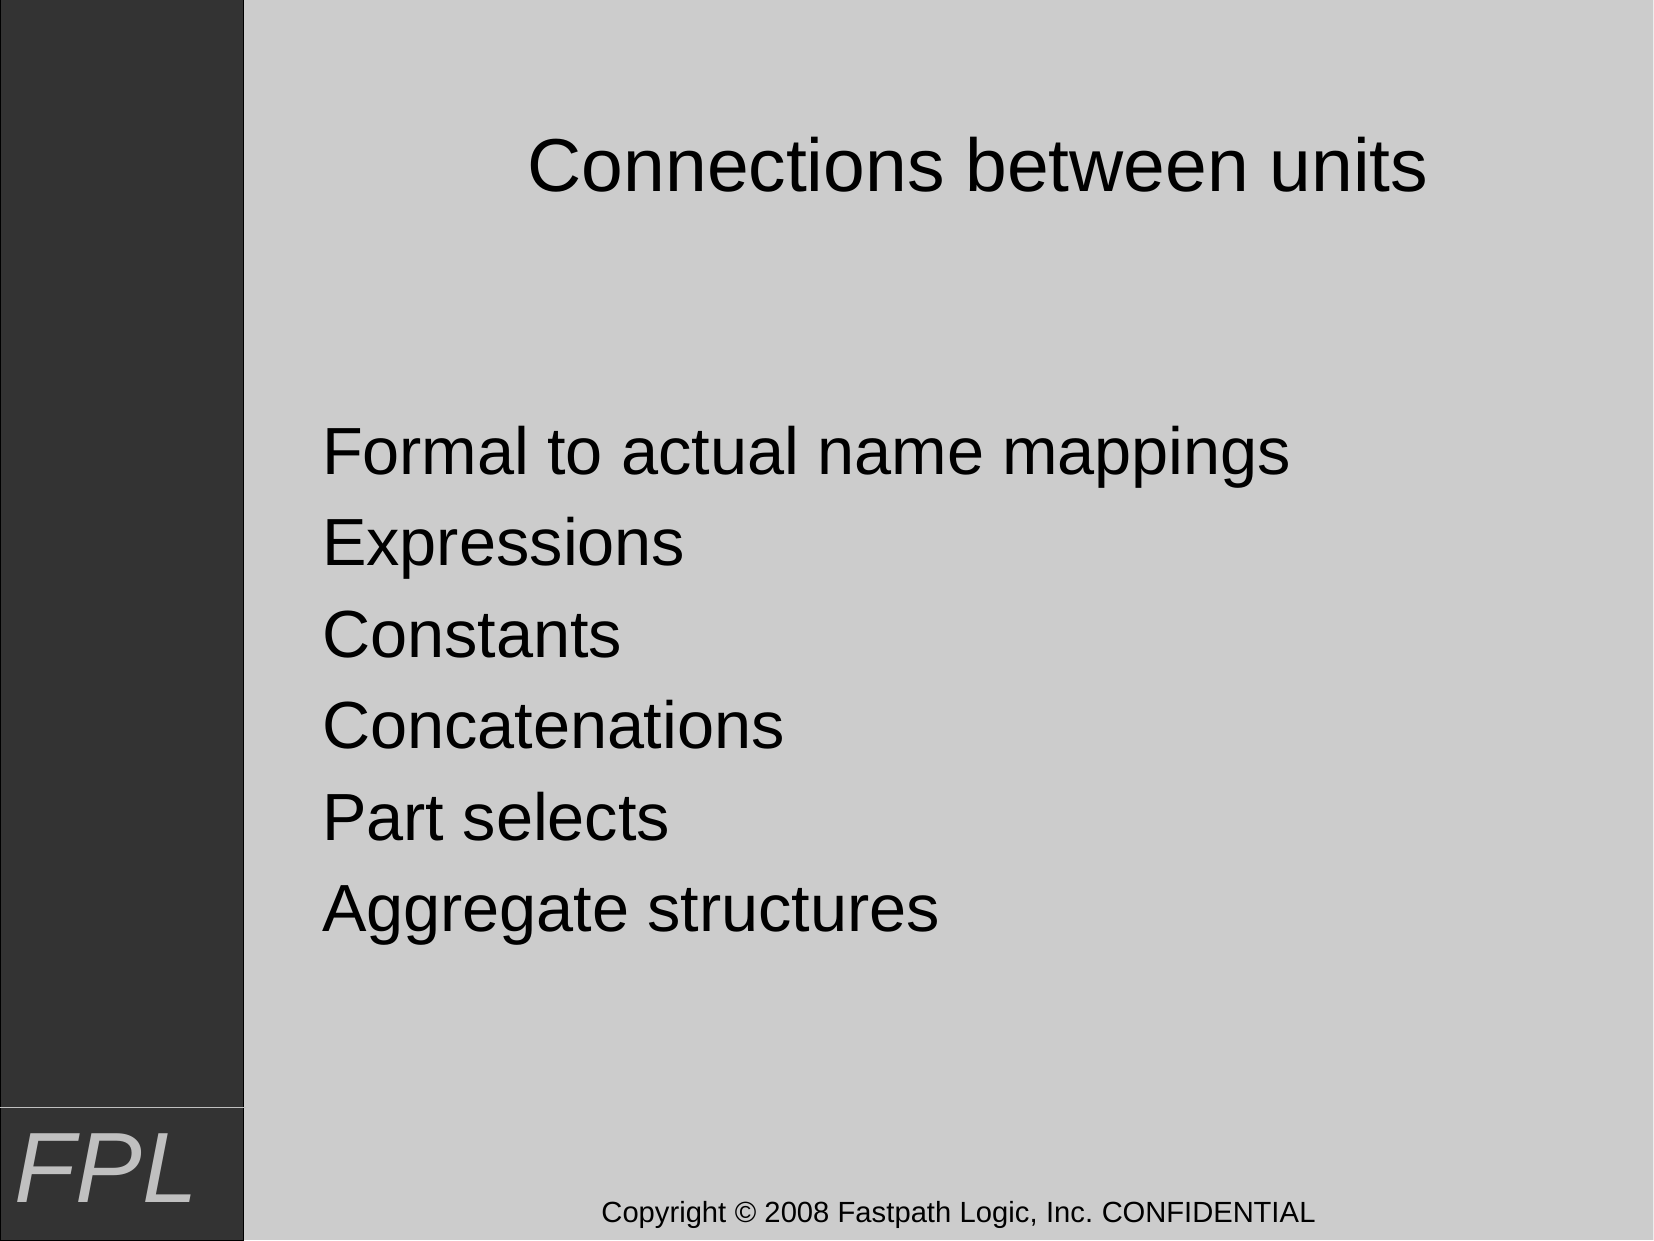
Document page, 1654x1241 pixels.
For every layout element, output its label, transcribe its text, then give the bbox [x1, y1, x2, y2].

subtitle Formal to actual name mappings Expressions Constants Concatenations Part selects Aggregate structures [322, 272, 1635, 1179]
title Connections between units [427, 57, 1530, 272]
